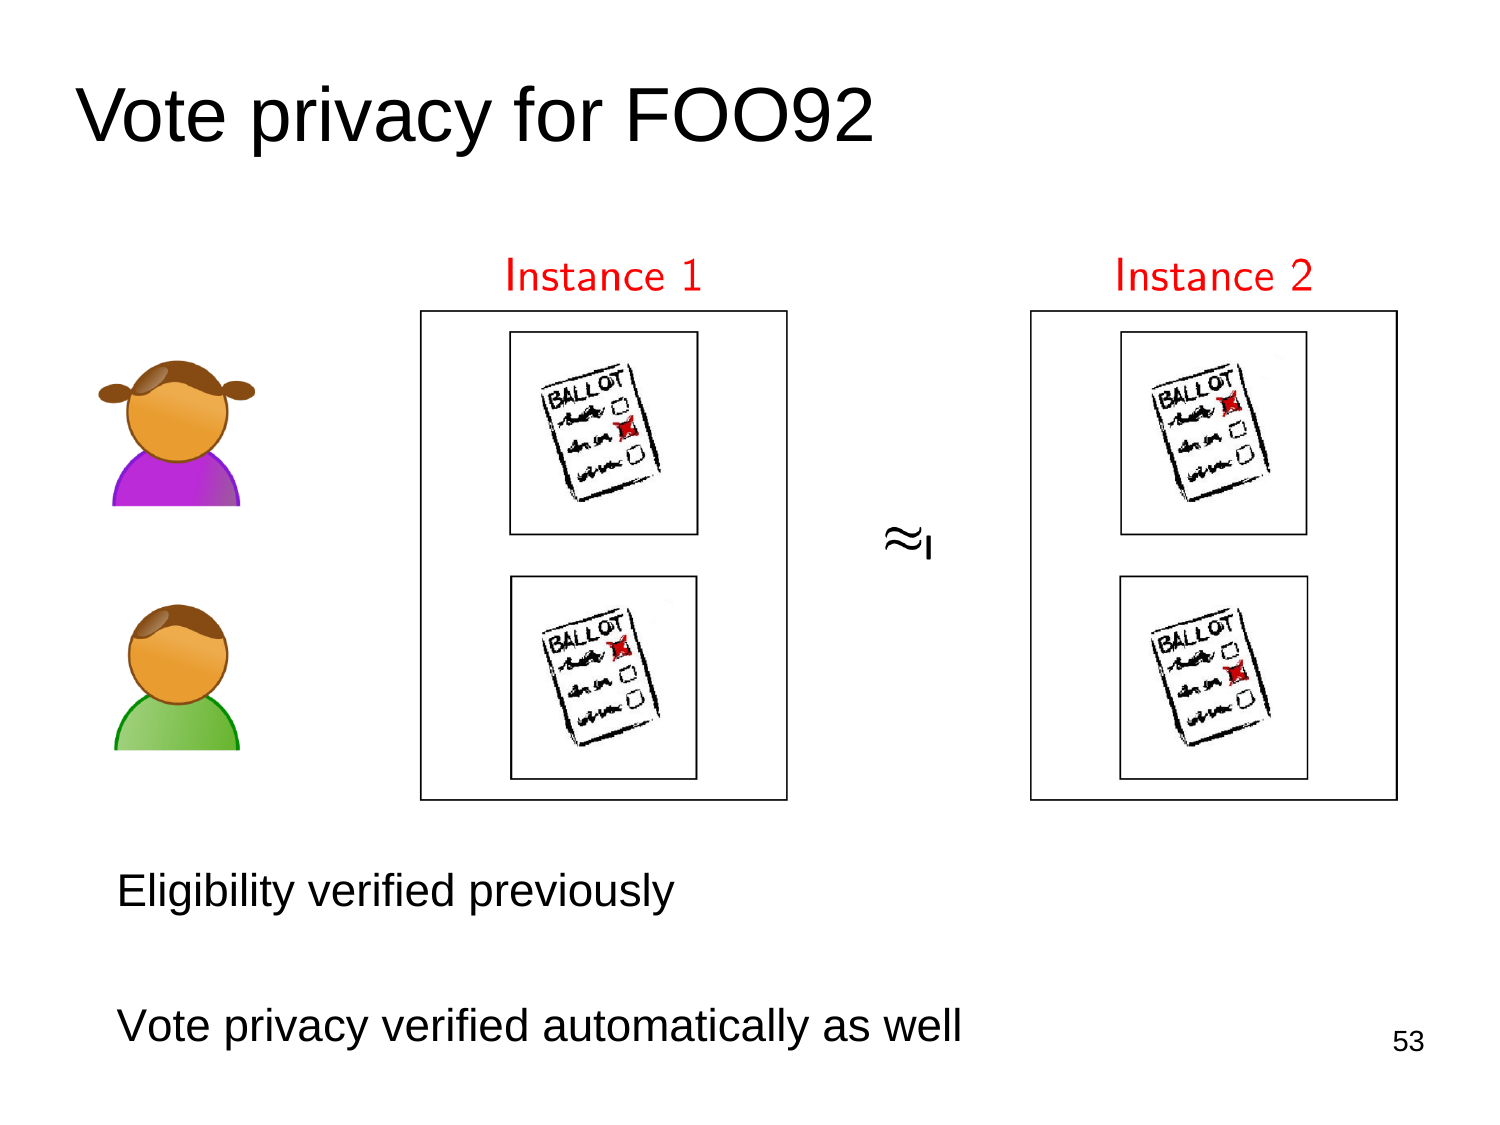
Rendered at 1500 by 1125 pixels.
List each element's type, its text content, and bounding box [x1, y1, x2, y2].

picture [75, 234, 1426, 840]
title Vote privacy for FOO92 [75, 44, 1425, 185]
text_box Eligibility verified previously Vote privacy verified automatically as well [101, 785, 1370, 1058]
